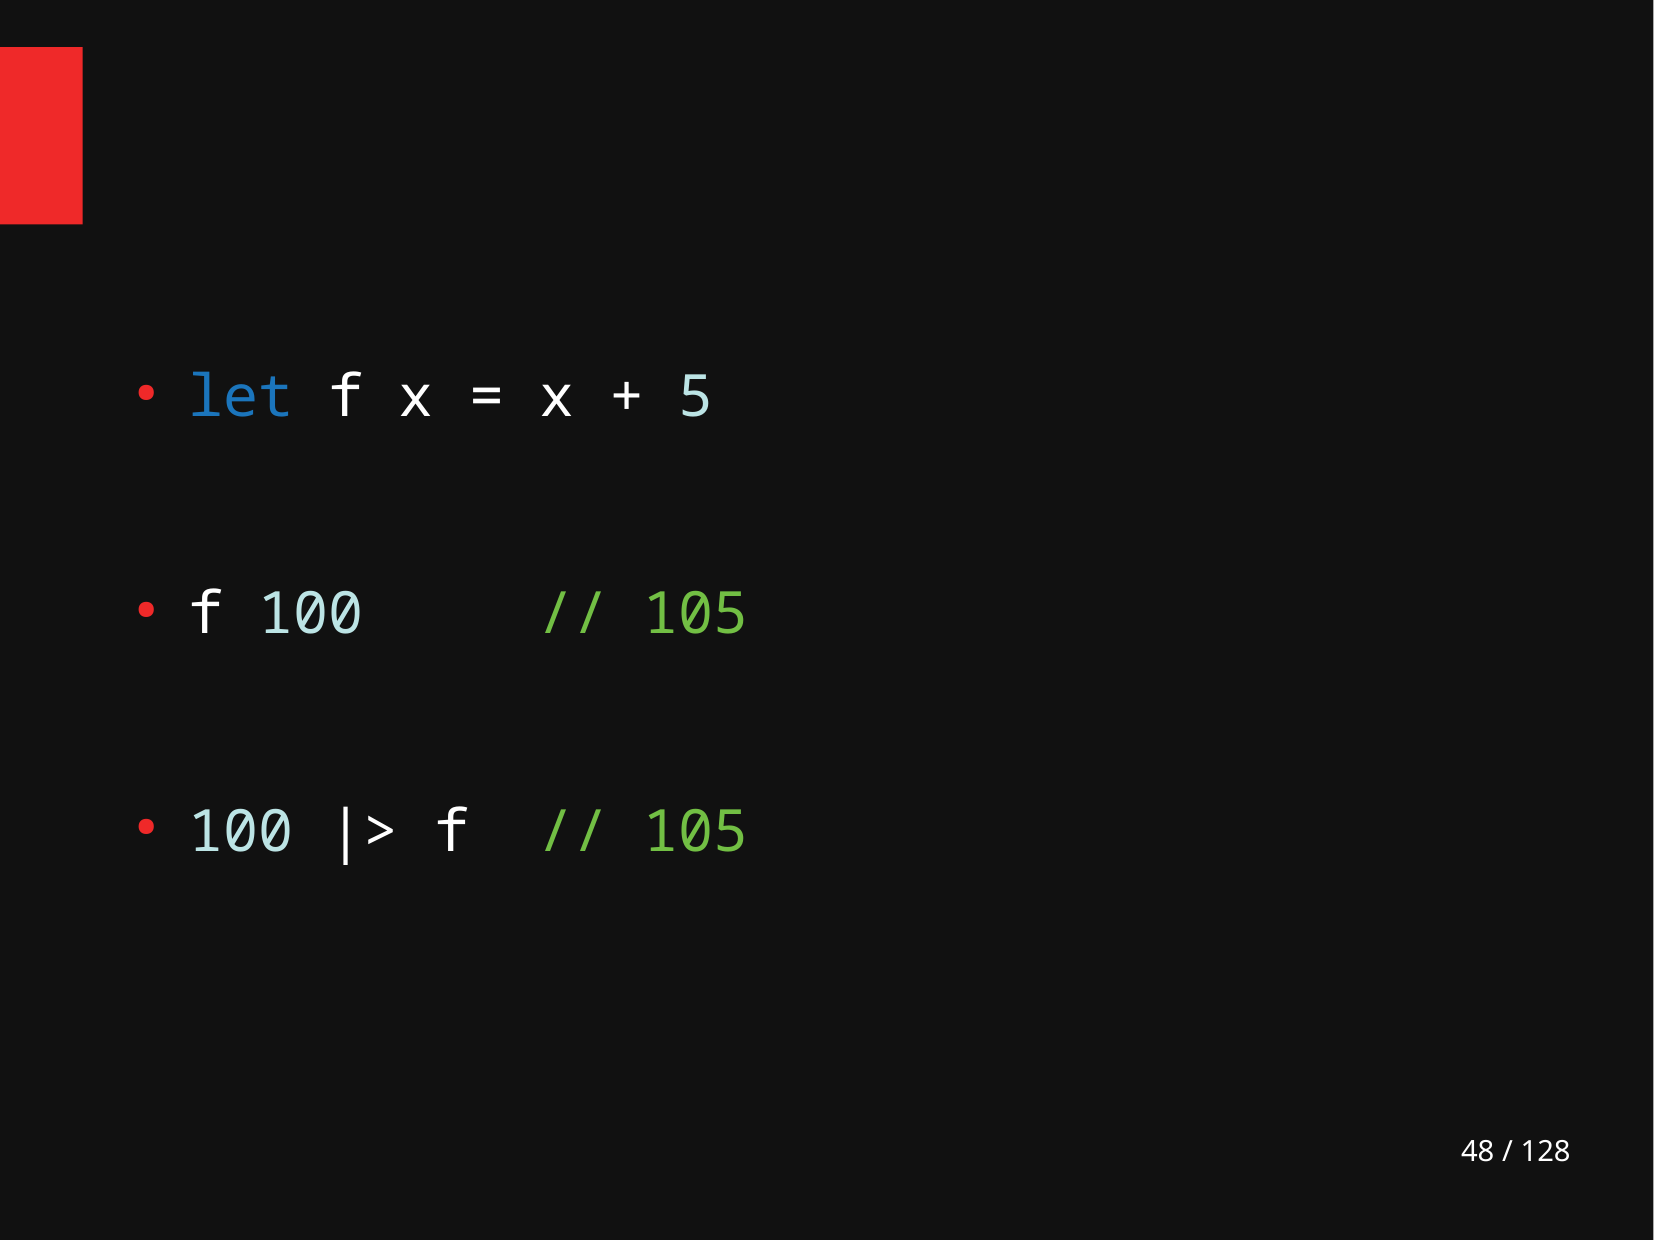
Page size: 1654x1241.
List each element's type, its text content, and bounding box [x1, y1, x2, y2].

list let f x = x + 5 f 100 // 105 100 |> f // 105 [118, 354, 1536, 1074]
